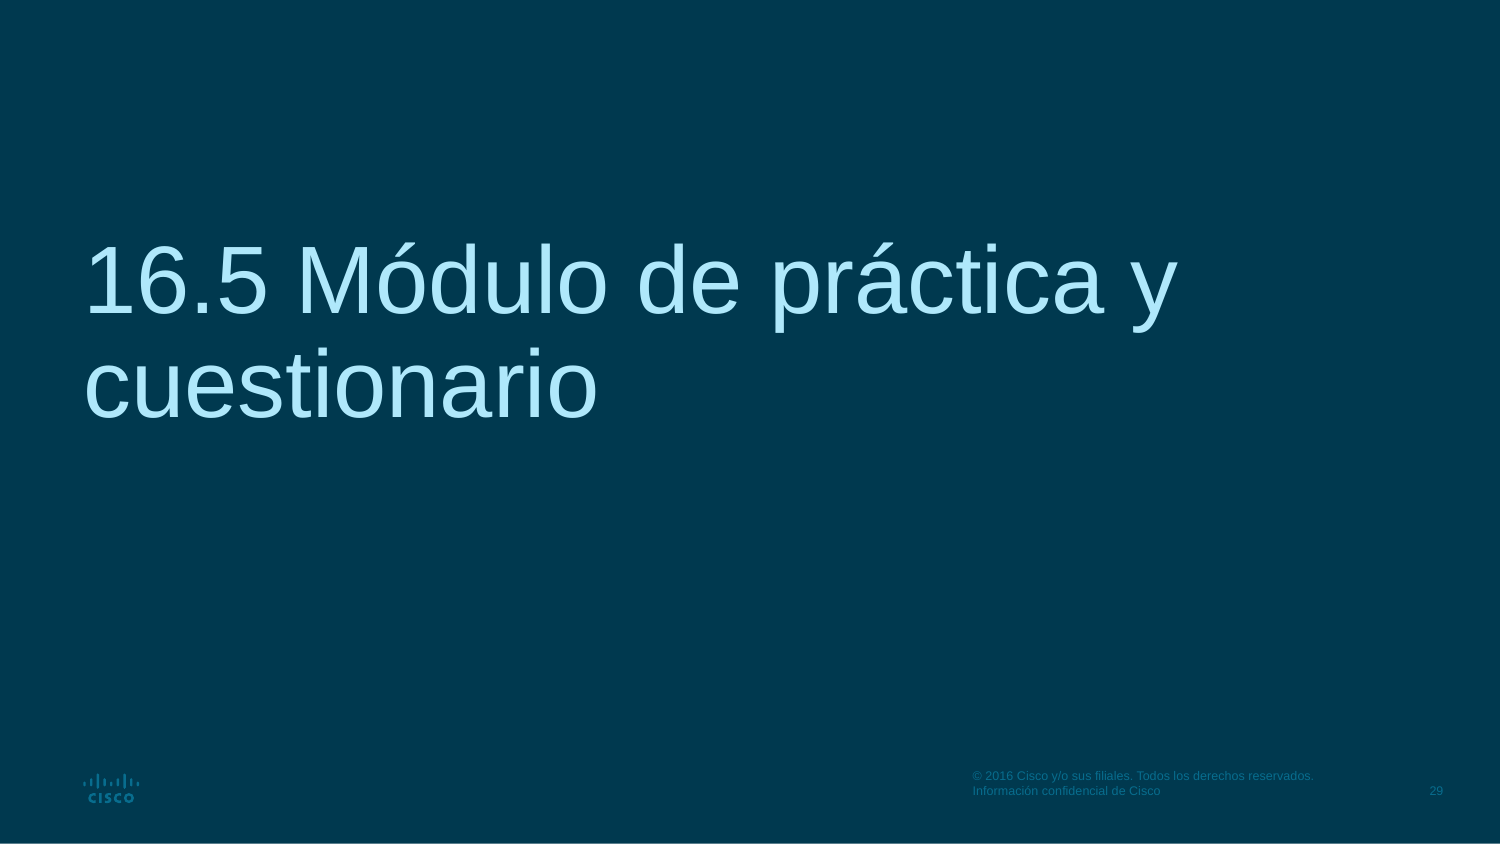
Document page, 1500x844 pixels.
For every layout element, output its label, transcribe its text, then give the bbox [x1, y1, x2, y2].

title 16.5 Módulo de práctica y cuestionario [68, 286, 1427, 446]
